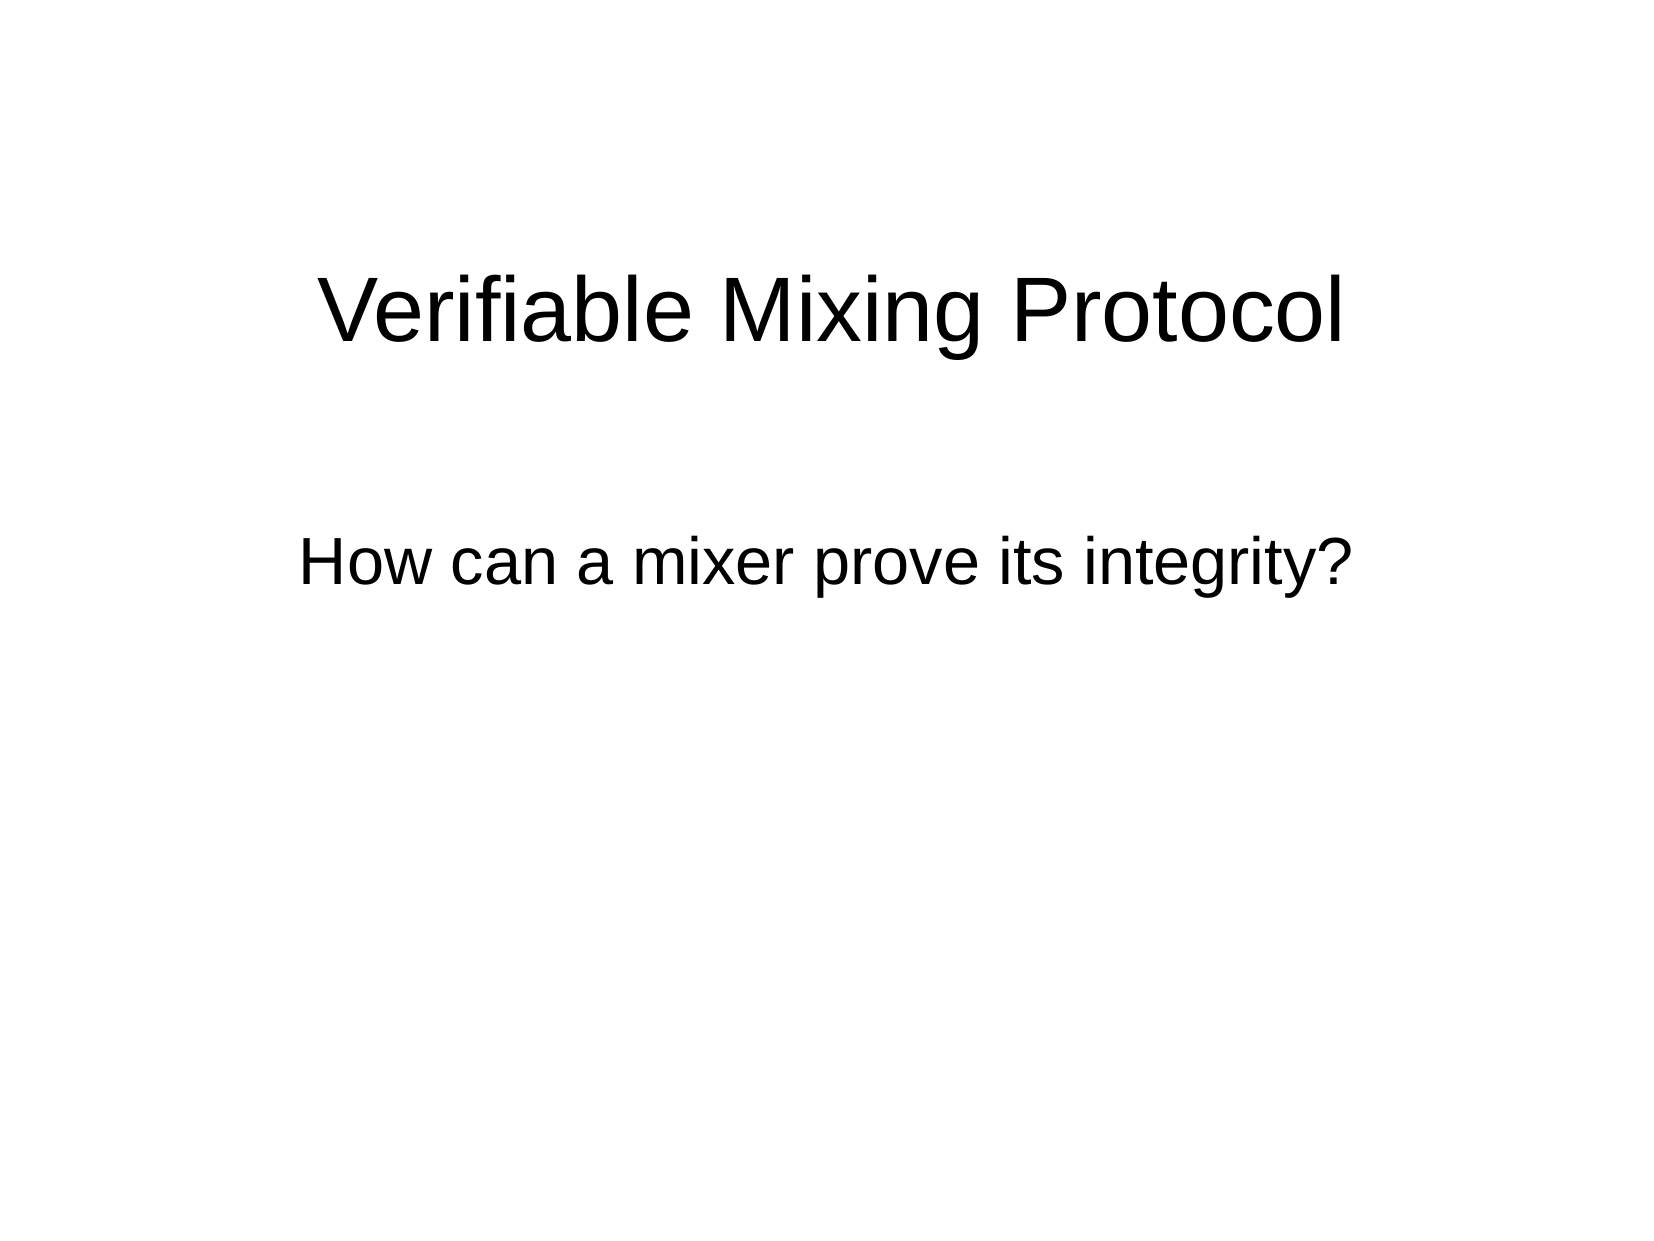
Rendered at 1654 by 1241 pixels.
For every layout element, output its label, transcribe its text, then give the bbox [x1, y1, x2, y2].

title Verifiable Mixing Protocol [88, 206, 1577, 414]
text_box How can a mixer prove its integrity? [82, 413, 1571, 709]
